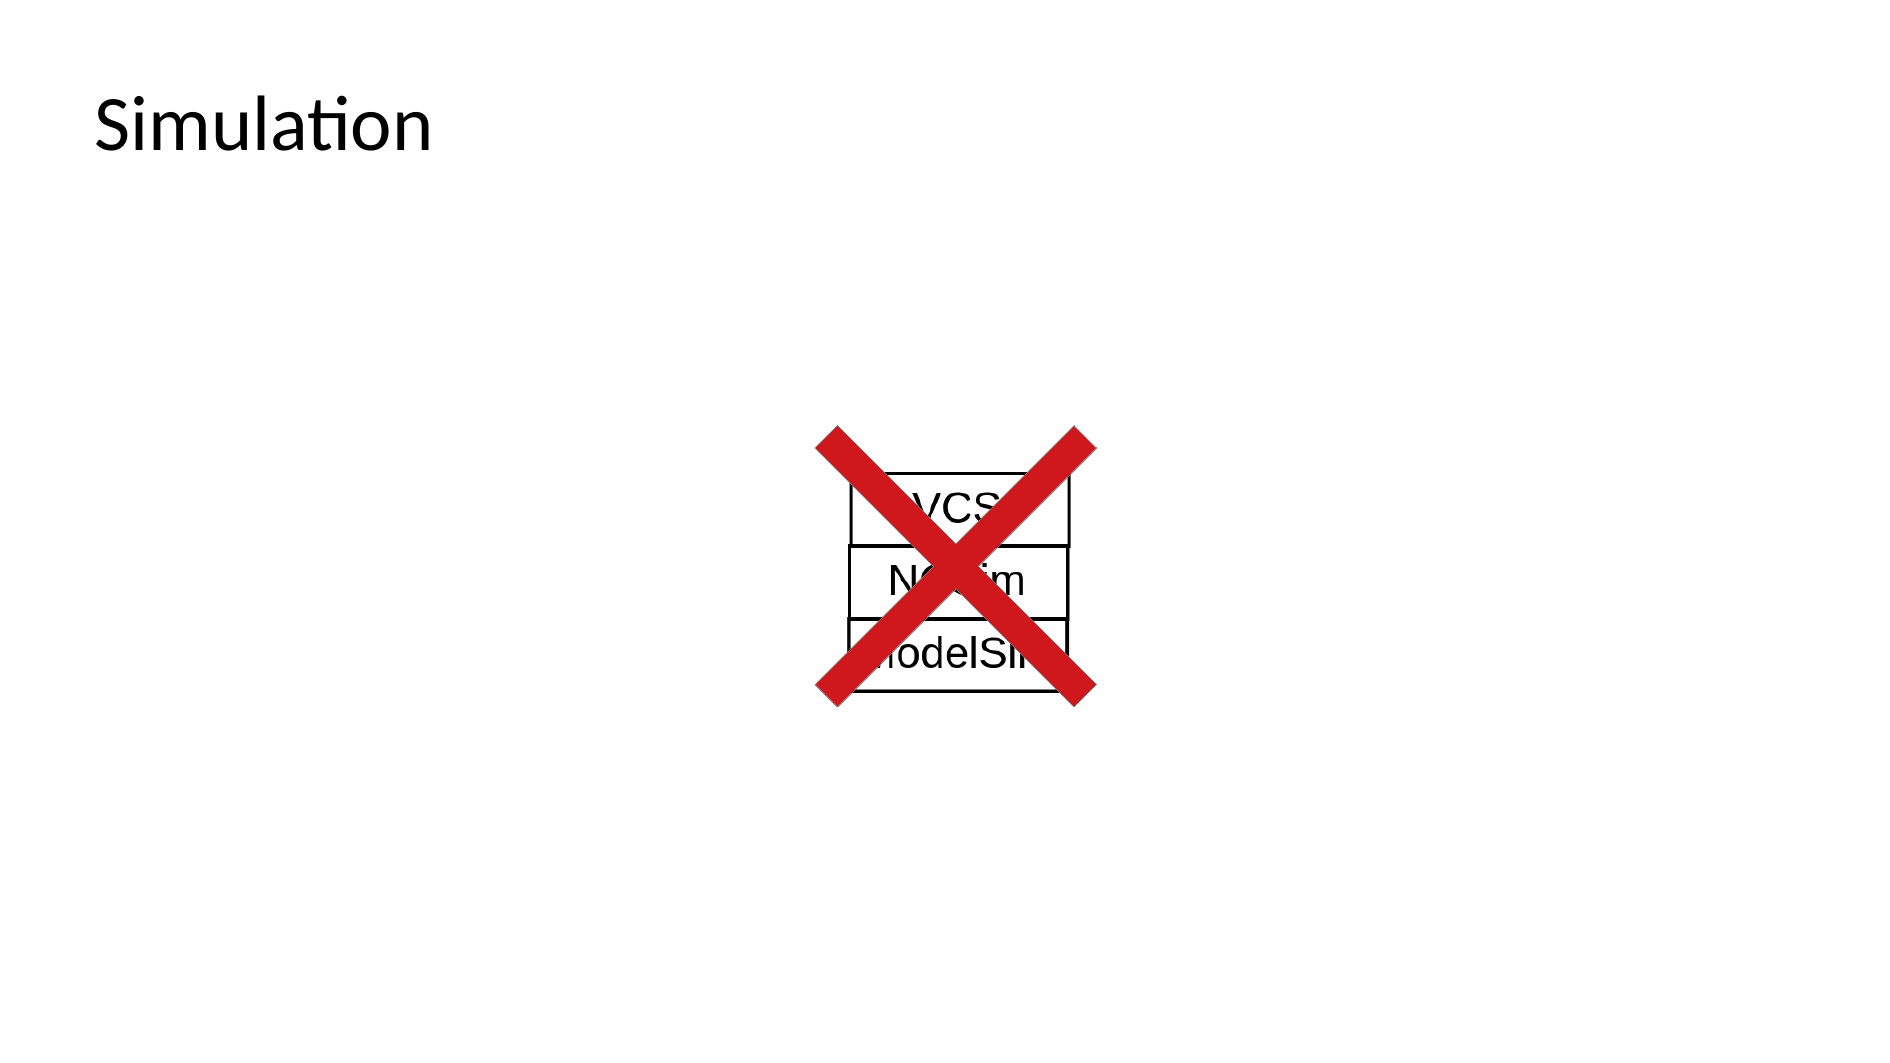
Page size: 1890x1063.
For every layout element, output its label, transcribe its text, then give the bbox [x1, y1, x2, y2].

title Simulation [94, 42, 1796, 220]
picture [811, 435, 1109, 729]
text_box [815, 425, 1097, 707]
picture [849, 435, 1063, 542]
